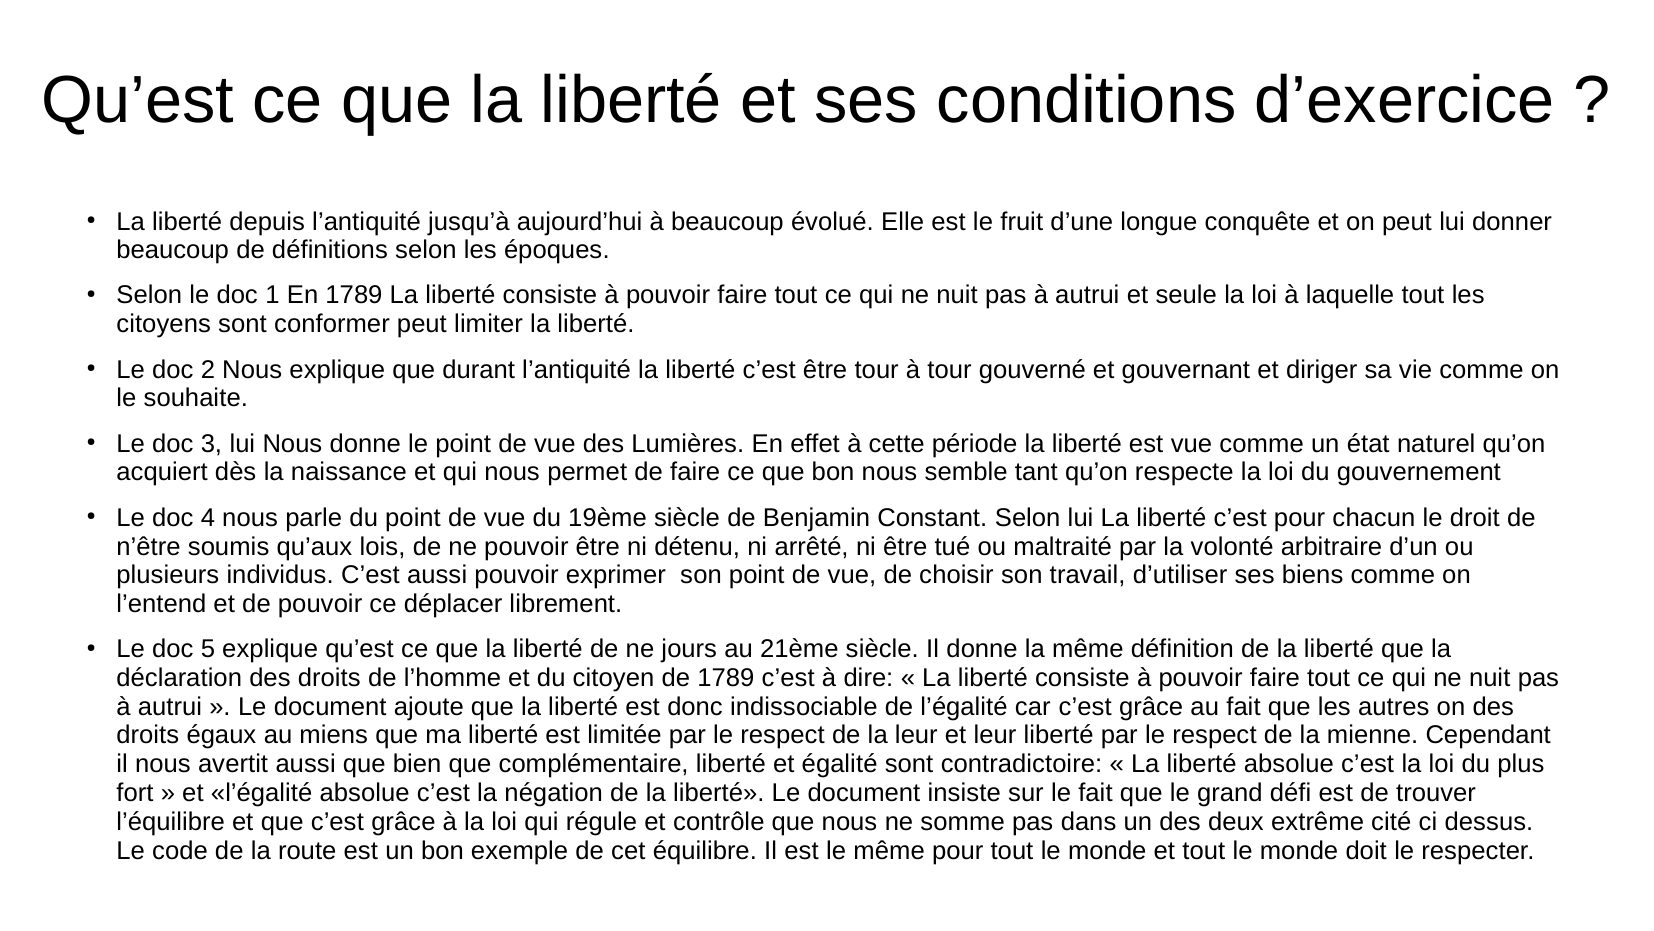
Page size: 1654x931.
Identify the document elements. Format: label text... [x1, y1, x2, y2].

list La liberté depuis l’antiquité jusqu’à aujourd’hui à beaucoup évolué. Elle est le fruit d’une longue conquête et on peut lui donner beaucoup de définitions selon les époques. Selon le doc 1 En 1789 La liberté consiste à pouvoir faire tout ce qui ne nuit pas à autrui et seule la loi à laquelle tout les citoyens sont conformer peut limiter la liberté. Le doc 2 Nous explique que durant l’antiquité la liberté c’est être tour à tour gouverné et gouvernant et diriger sa vie comme on le souhaite. Le doc 3, lui Nous donne le point de vue des Lumières. En effet à cette période la liberté est vue comme un état naturel qu’on acquiert dès la naissance et qui nous permet de faire ce que bon nous semble tant qu’on respecte la loi du gouvernement Le doc 4 nous parle du point de vue du 19ème siècle de Benjamin Constant. Selon lui La liberté c’est pour chacun le droit de n’être soumis qu’aux lois, de ne pouvoir être ni détenu, ni arrêté, ni être tué ou maltraité par la volonté arbitraire d’un ou plusieurs individus. C’est aussi pouvoir exprimer son point de vue, de choisir son travail, d’utiliser ses biens comme on l’entend et de pouvoir ce déplacer librement. Le doc 5 explique qu’est ce que la liberté de ne jours au 21ème siècle. Il donne la même définition de la liberté que la déclaration des droits de l’homme et du citoyen de 1789 c’est à dire: « La liberté consiste à pouvoir faire tout ce qui ne nuit pas à autrui ». Le document ajoute que la liberté est donc indissociable de l’égalité car c’est grâce au fait que les autres on des droits égaux au miens que ma liberté est limitée par le respect de la leur et leur liberté par le respect de la mienne. Cependant il nous avertit aussi que bien que complémentaire, liberté et égalité sont contradictoire: « La liberté absolue c’est la loi du plus fort » et «l’égalité absolue c’est la négation de la liberté». Le document insiste sur le fait que le grand défi est de trouver l’équilibre et que c’est grâce à la loi qui régule et contrôle que nous ne somme pas dans un des deux extrême cité ci dessus. Le code de la route est un bon exemple de cet équilibre. Il est le même pour tout le monde et tout le monde doit le respecter. [76, 206, 1565, 886]
title Qu’est ce que la liberté et ses conditions d’exercice ? [0, 21, 1654, 178]
